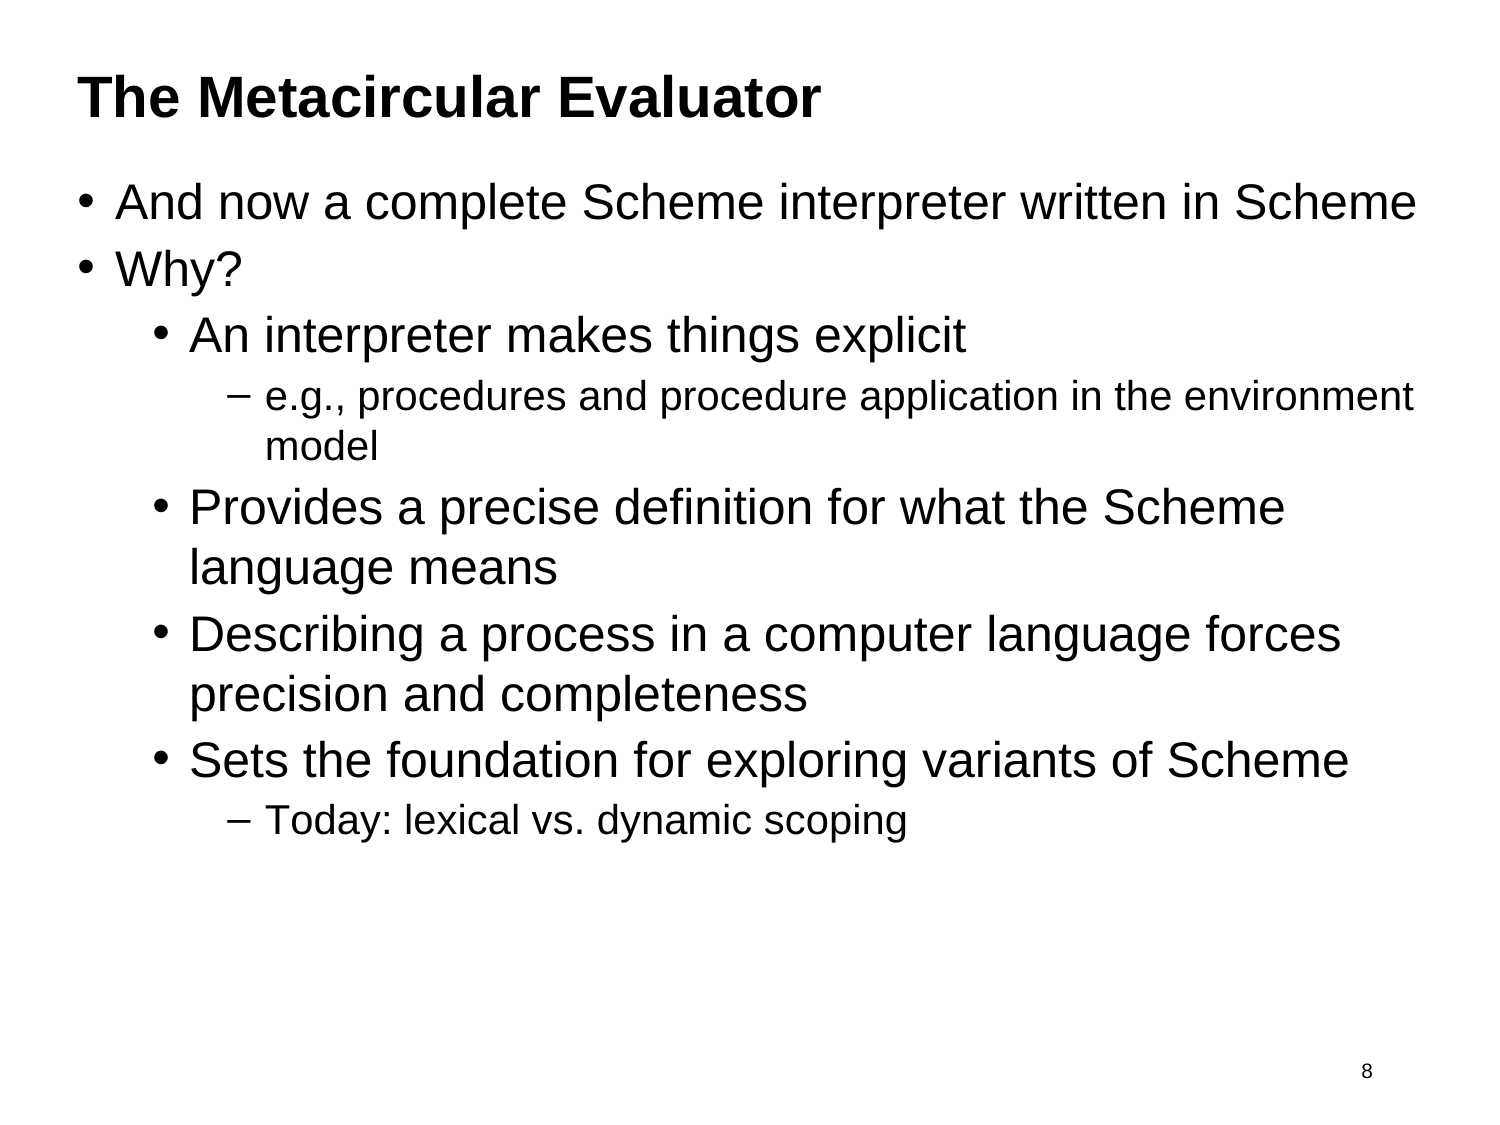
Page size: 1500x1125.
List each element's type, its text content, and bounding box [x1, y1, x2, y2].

text_box <number> [1025, 1049, 1388, 1101]
text_box The Metacircular Evaluator [62, 24, 1338, 162]
text_box And now a complete Scheme interpreter written in Scheme Why? An interpreter makes things explicit e.g., procedures and procedure application in the environment model Provides a precise definition for what the Scheme language means Describing a process in a computer language forces precision and completeness Sets the foundation for exploring variants of Scheme Today: lexical vs. dynamic scoping [62, 162, 1450, 1056]
